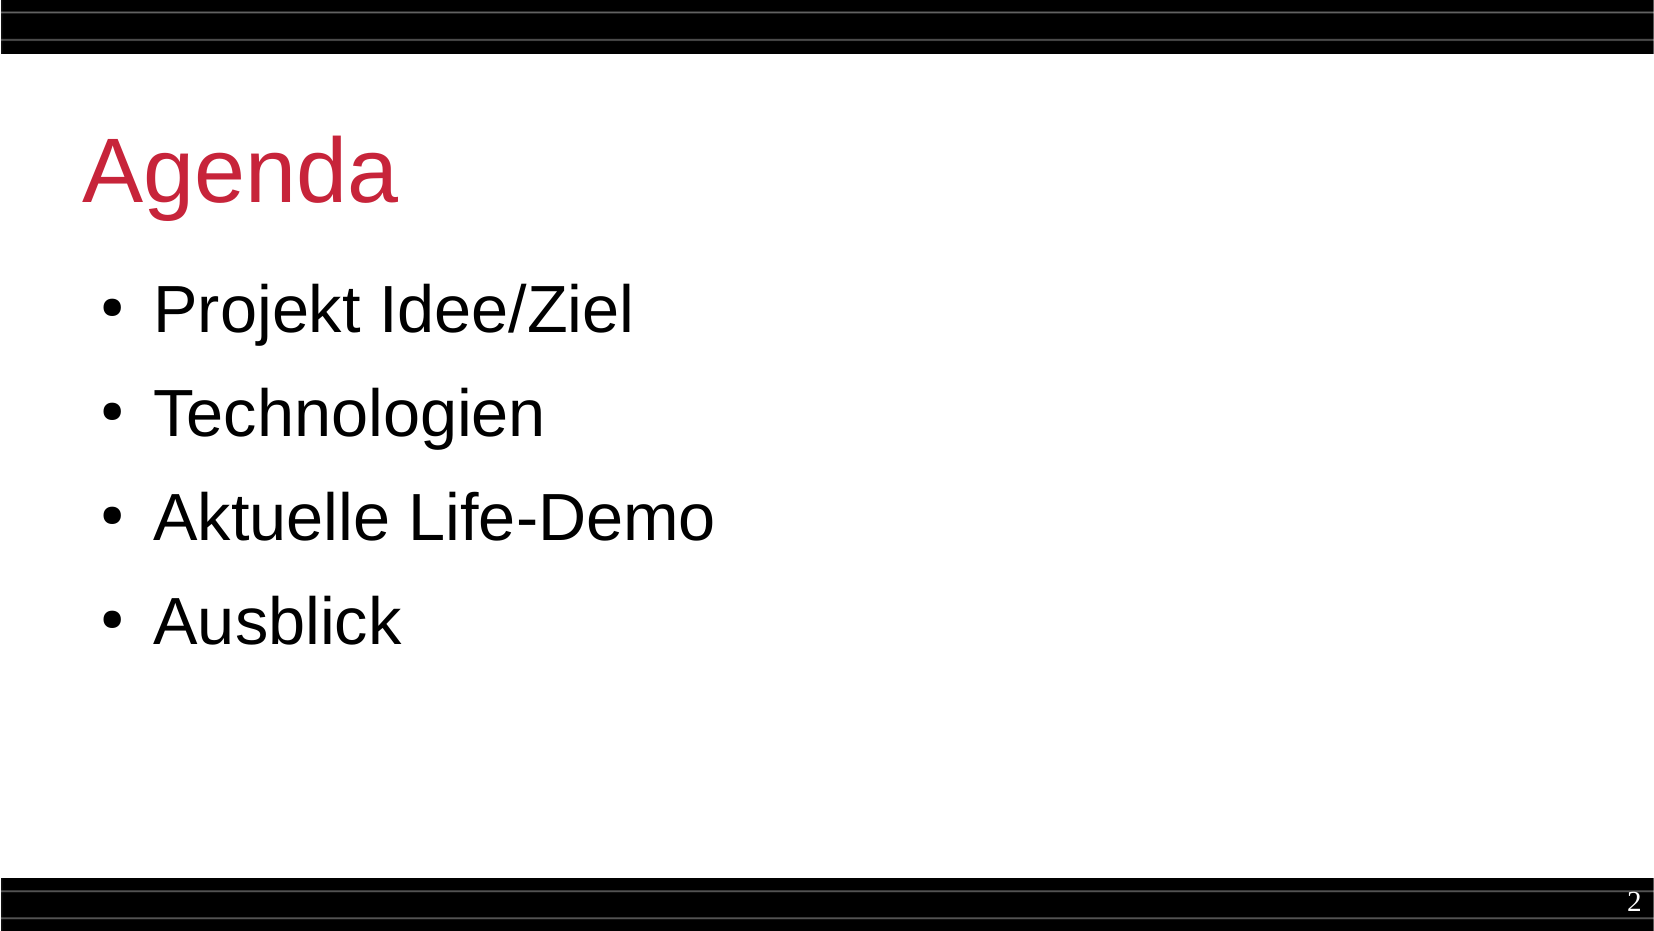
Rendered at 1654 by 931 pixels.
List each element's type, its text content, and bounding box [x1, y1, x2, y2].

picture [1, 0, 1654, 54]
picture [1, 878, 1654, 931]
title Agenda [82, 92, 1571, 249]
list Projekt Idee/Ziel Technologien Aktuelle Life-Demo Ausblick [82, 271, 1571, 851]
